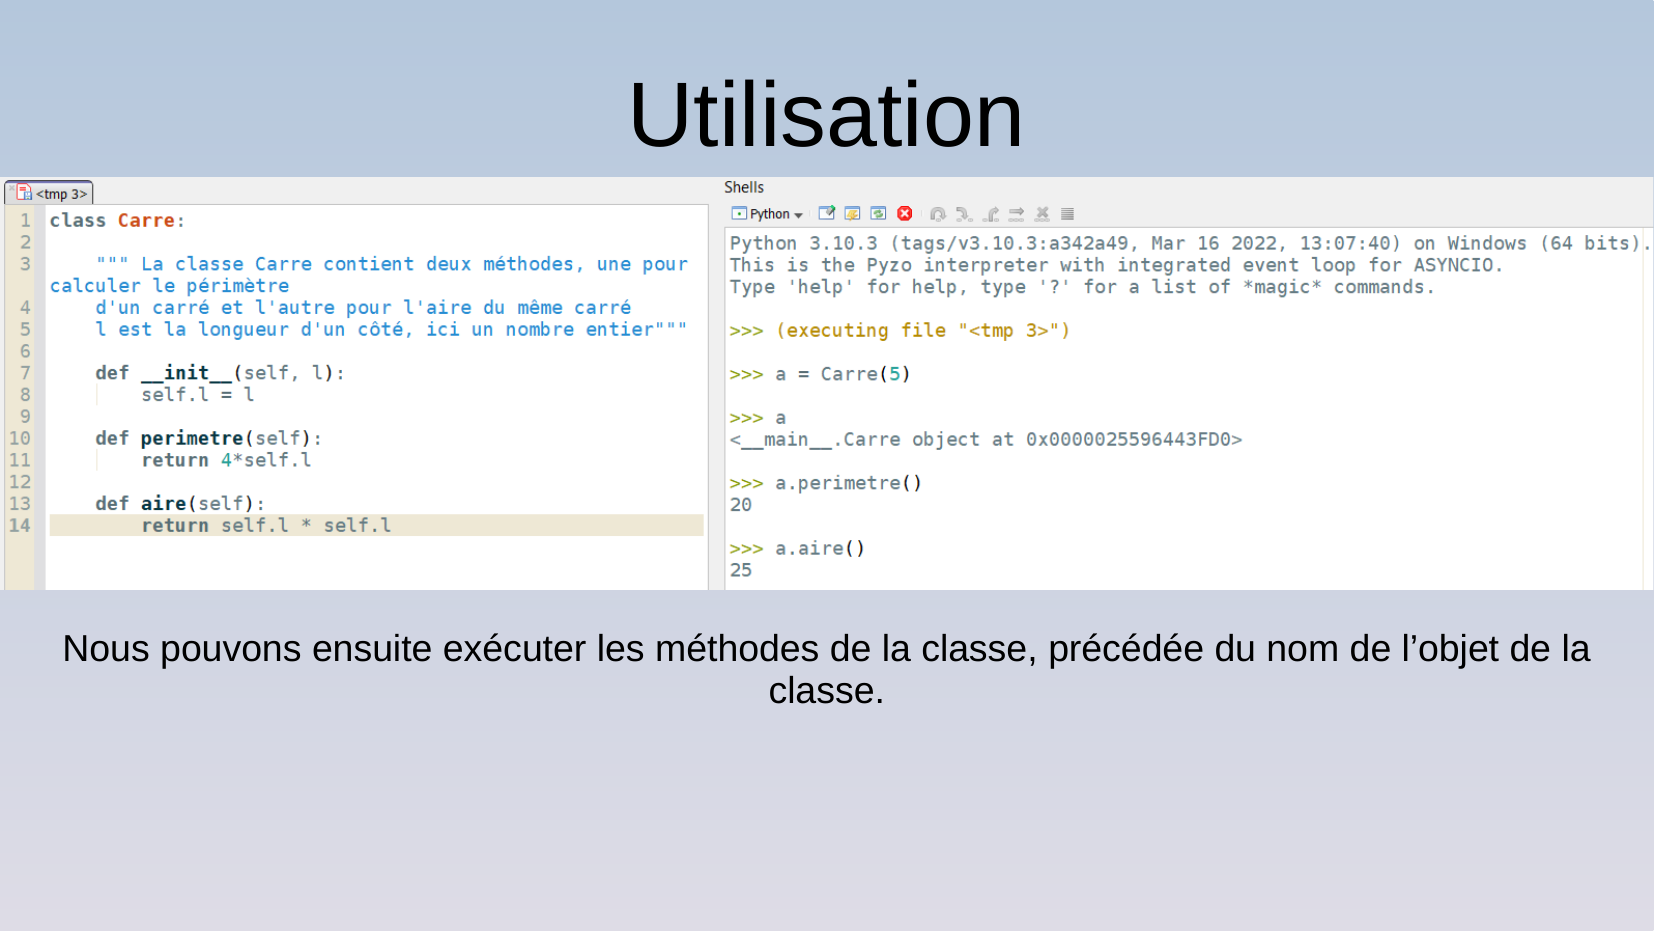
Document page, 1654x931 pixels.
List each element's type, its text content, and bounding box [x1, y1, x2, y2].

picture [0, 177, 1654, 590]
text_box Nous pouvons ensuite exécuter les méthodes de la classe, précédée du nom de l’objet de la classe. [0, 620, 1654, 719]
title Utilisation [82, 37, 1571, 177]
